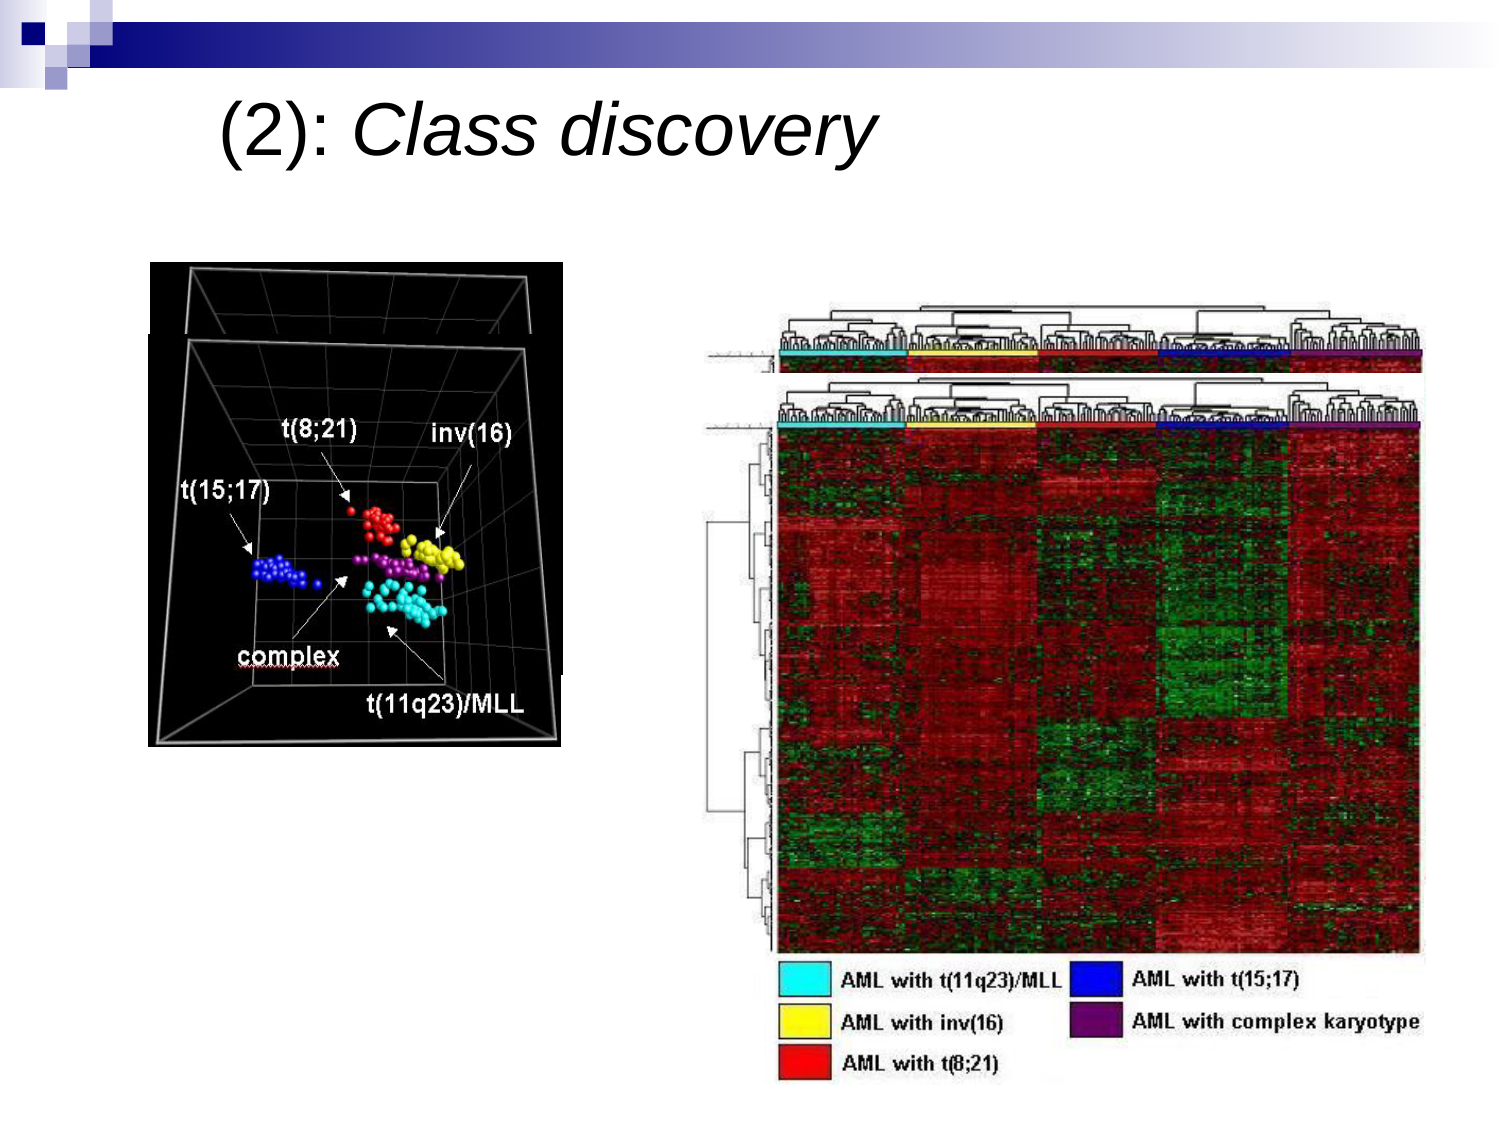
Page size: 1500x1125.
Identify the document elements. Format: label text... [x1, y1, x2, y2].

picture [148, 262, 563, 747]
title (2): Class discovery [218, 66, 1429, 185]
picture [702, 301, 1426, 1085]
